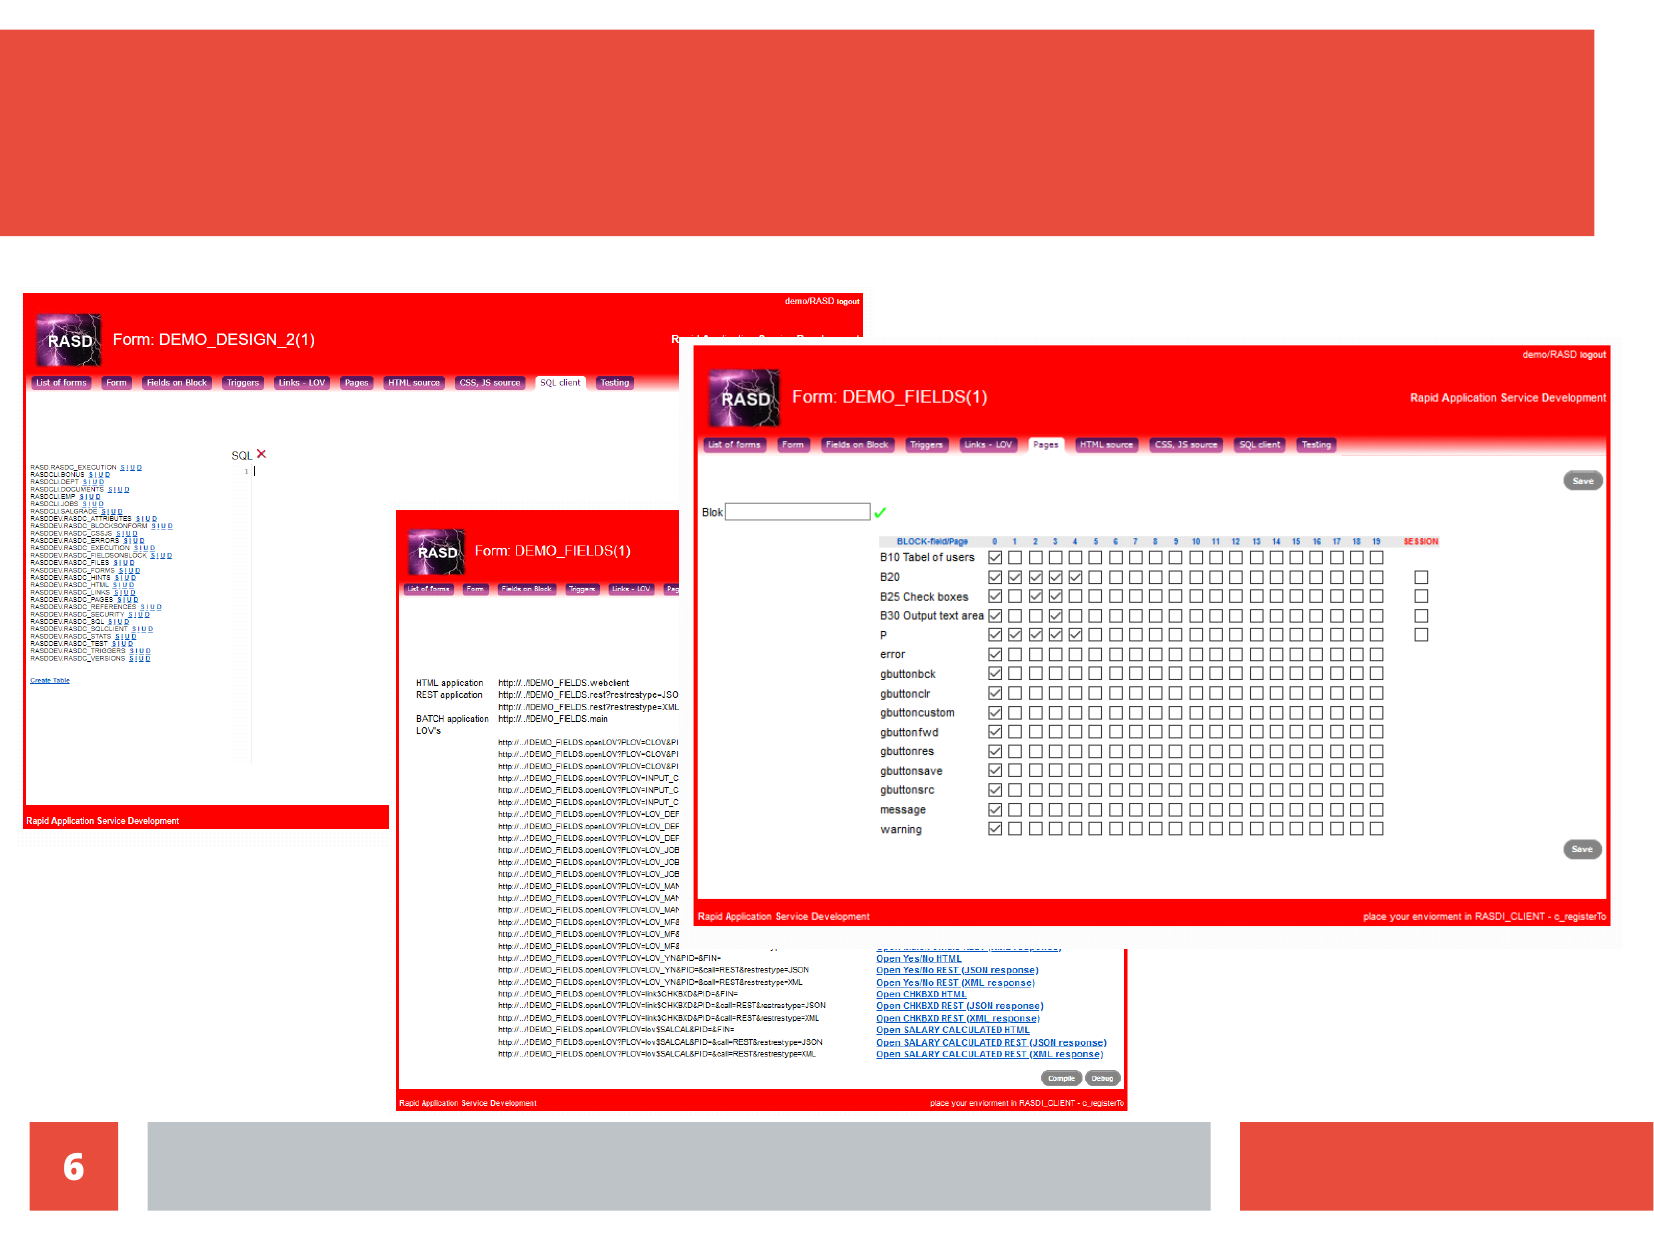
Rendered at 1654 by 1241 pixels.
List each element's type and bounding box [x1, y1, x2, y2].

picture [18, 287, 1622, 1116]
